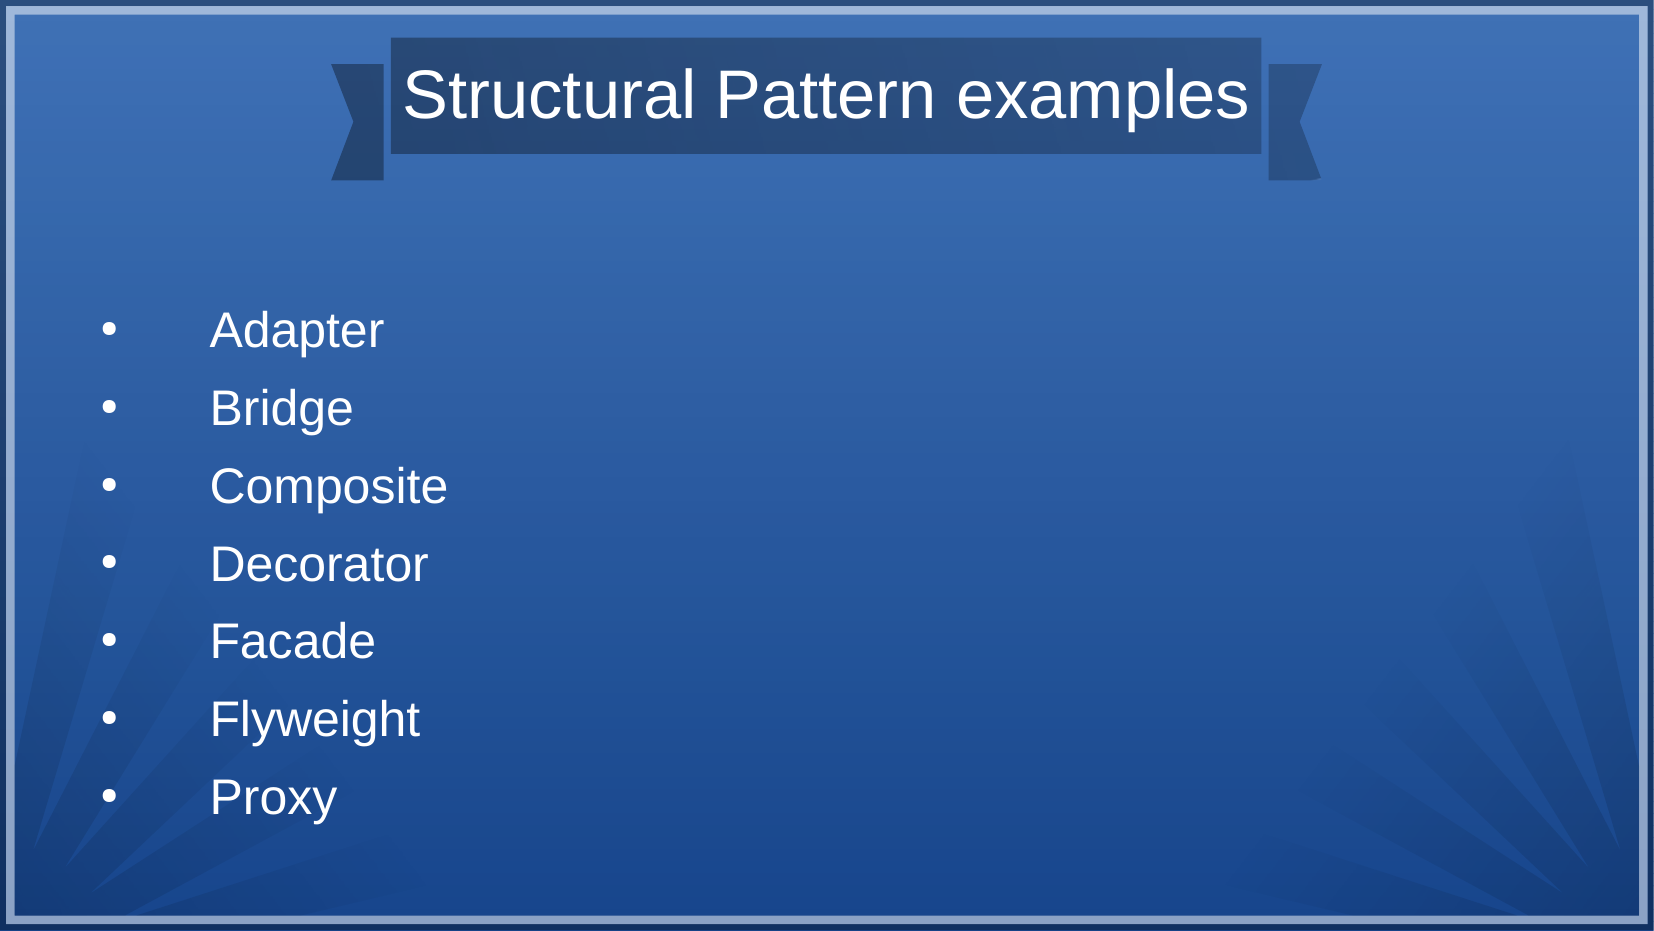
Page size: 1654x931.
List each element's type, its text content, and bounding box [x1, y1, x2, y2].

title Structural Pattern examples [389, 35, 1264, 154]
list Adapter Bridge Composite Decorator Facade Flyweight Proxy [82, 224, 1571, 848]
